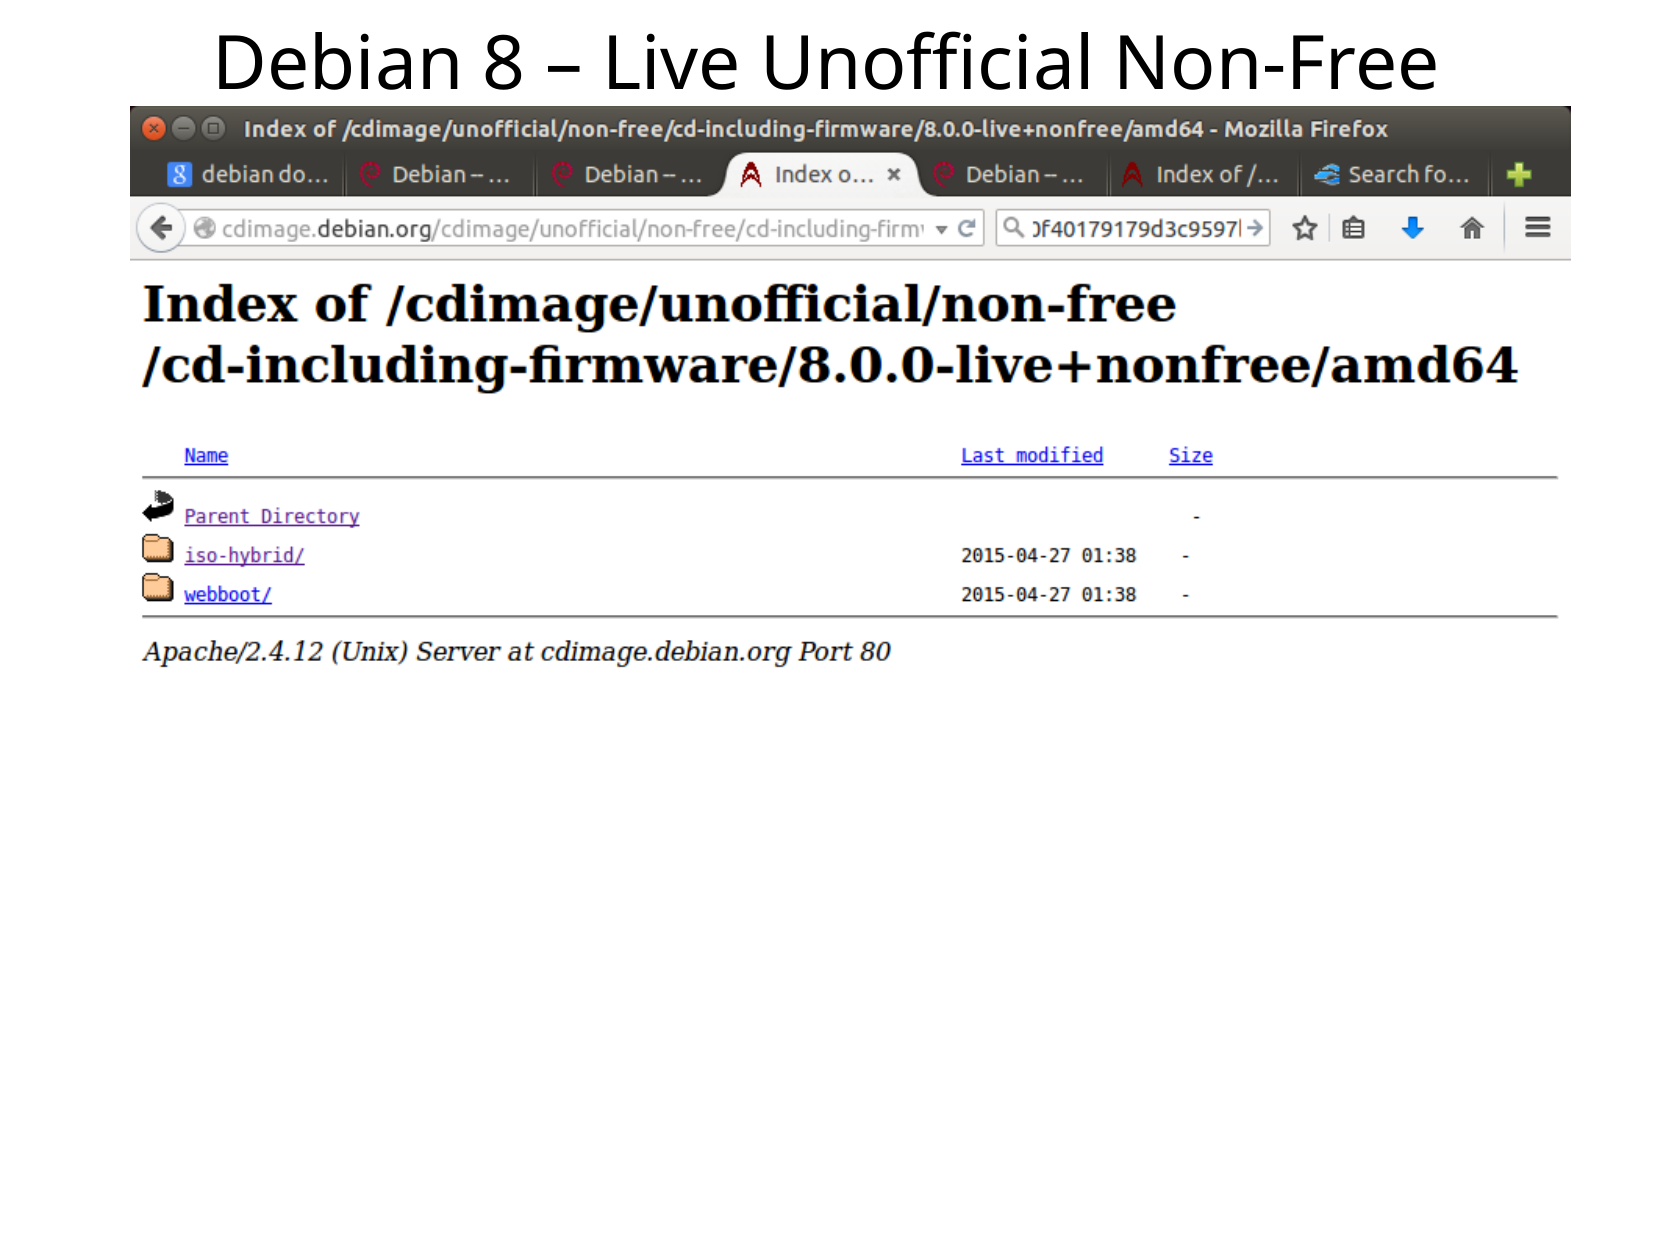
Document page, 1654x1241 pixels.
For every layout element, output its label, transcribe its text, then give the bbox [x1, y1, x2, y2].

picture [130, 106, 1571, 1241]
title Debian 8 – Live Unofficial Non-Free [82, 13, 1571, 107]
